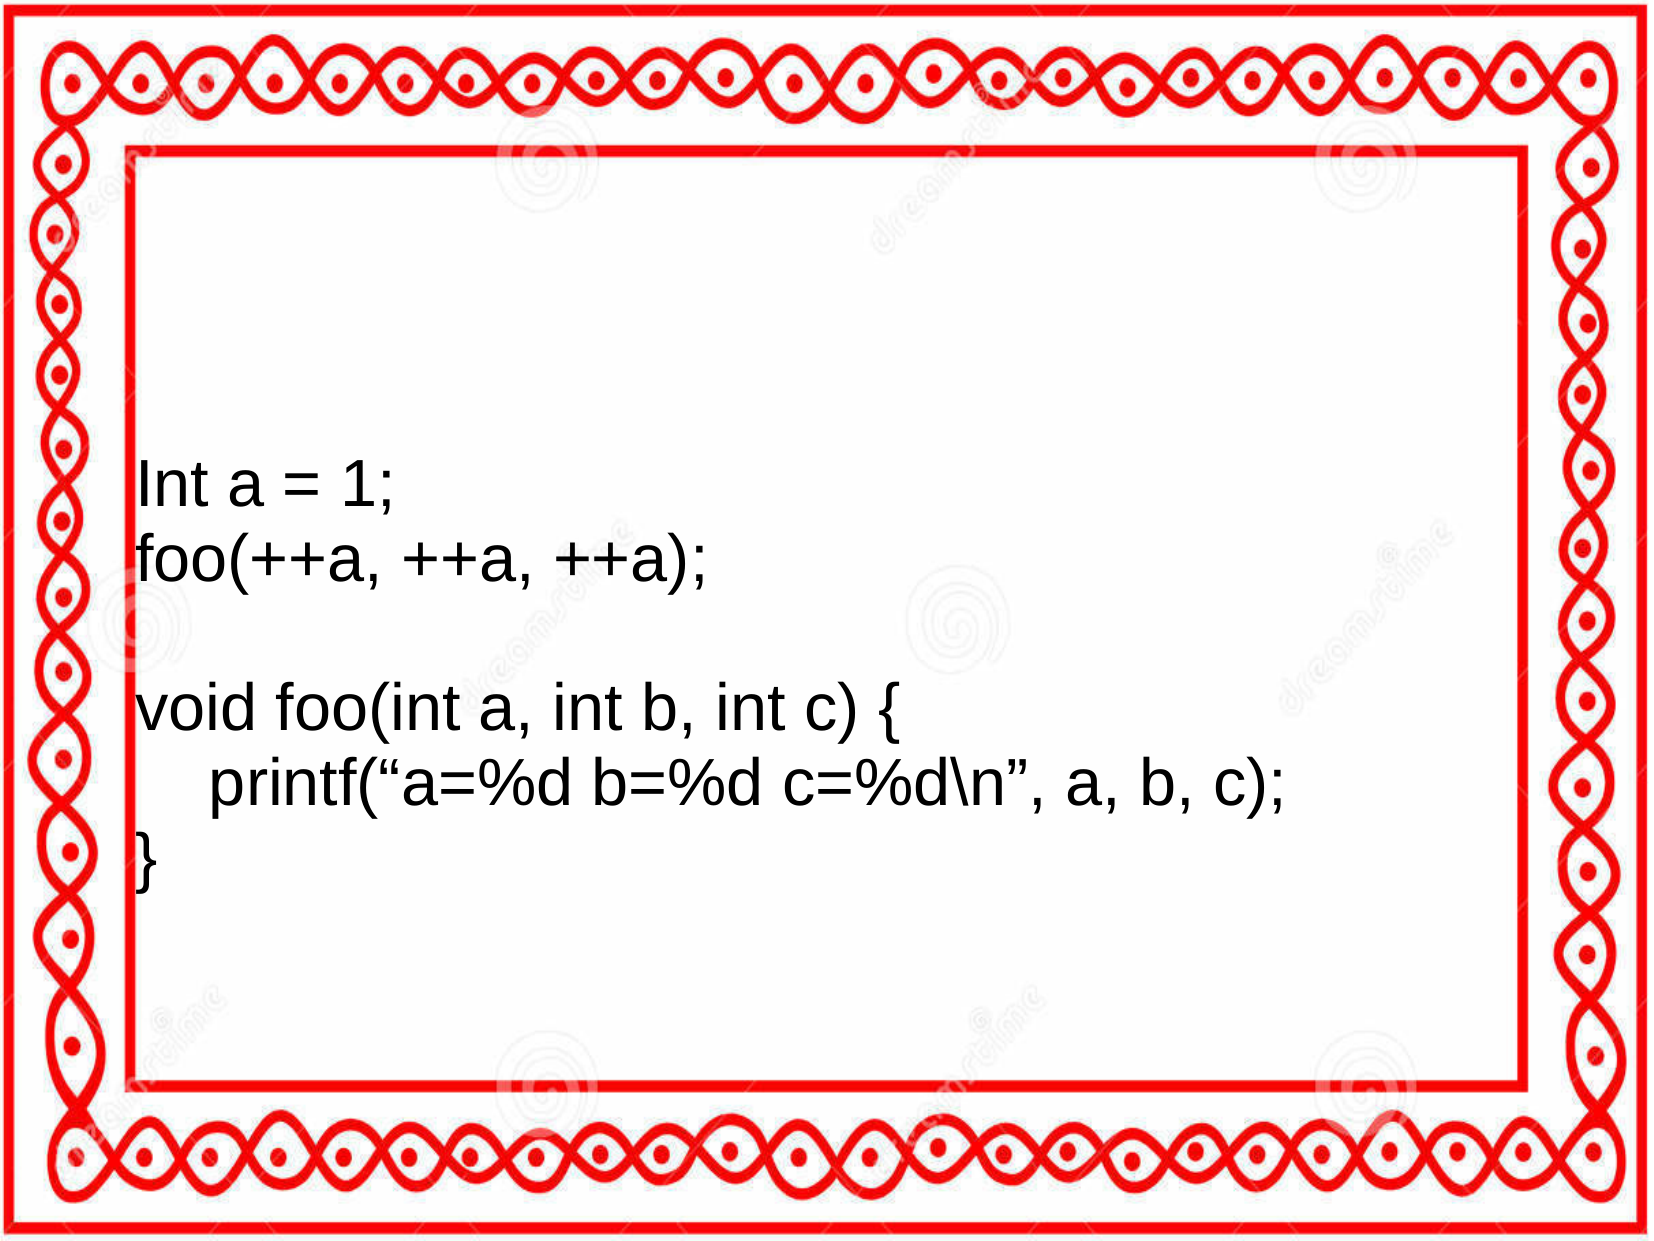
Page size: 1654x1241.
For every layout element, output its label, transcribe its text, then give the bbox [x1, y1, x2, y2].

picture [0, 0, 1654, 1241]
subtitle Int a = 1; foo(++a, ++a, ++a); void foo(int a, int b, int c) { printf(“a=%d b=%d c=%d\n”, a, b, c); } [135, 152, 1516, 1114]
